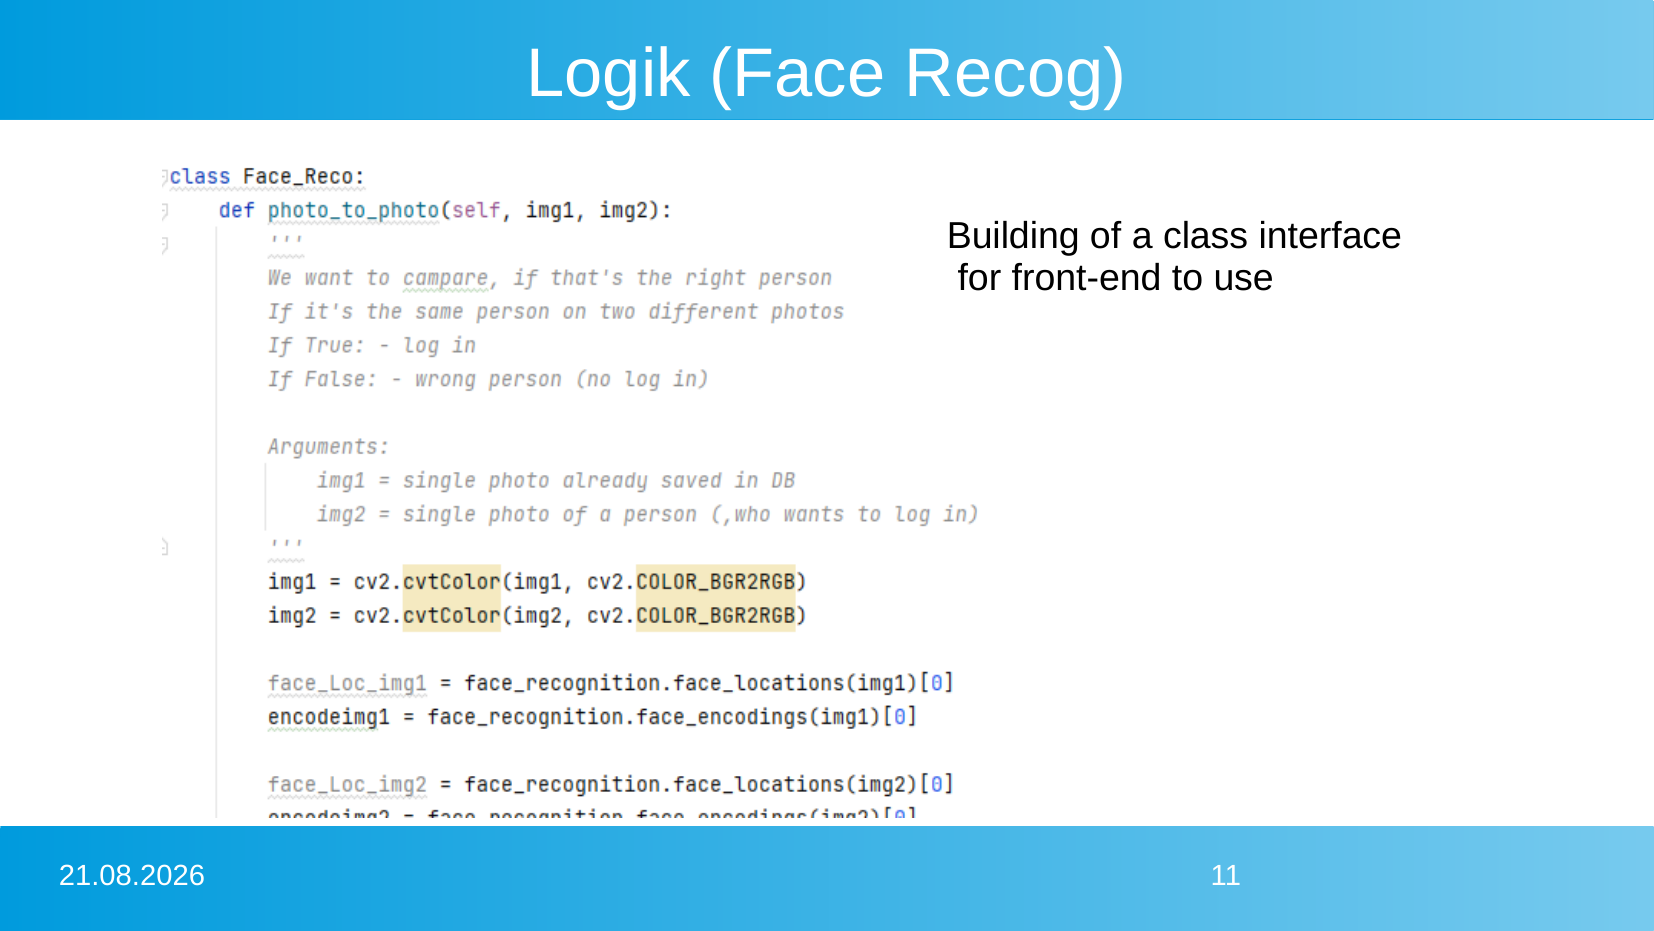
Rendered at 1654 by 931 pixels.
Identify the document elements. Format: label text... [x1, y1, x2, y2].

picture [162, 127, 1063, 818]
text_box Building of a class interface for front-end to use [932, 206, 1418, 306]
title Logik (Face Recog) [59, 27, 1595, 111]
text_box 12.06.2023 [59, 856, 443, 916]
text_box <number> [1210, 856, 1595, 916]
